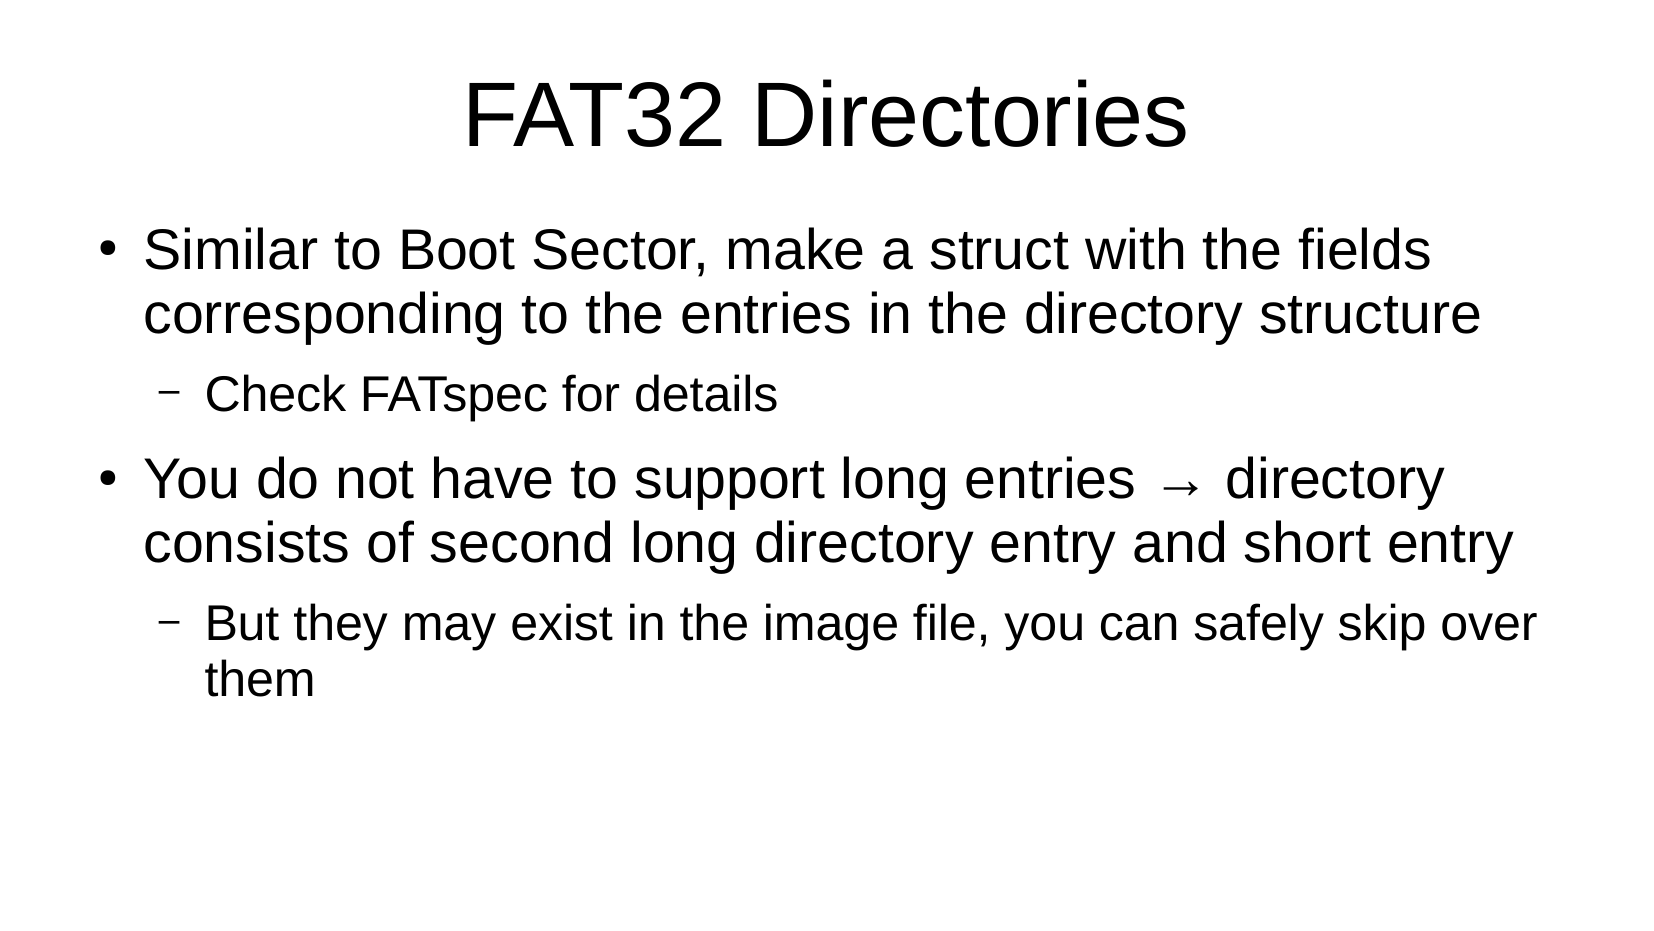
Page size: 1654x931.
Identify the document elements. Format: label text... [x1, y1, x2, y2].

title FAT32 Directories [82, 37, 1571, 193]
list Similar to Boot Sector, make a struct with the fields corresponding to the entries in the directory structure Check FATspec for details You do not have to support long entries → directory consists of second long directory entry and short entry But they may exist in the image file, you can safely skip over them [82, 217, 1571, 758]
